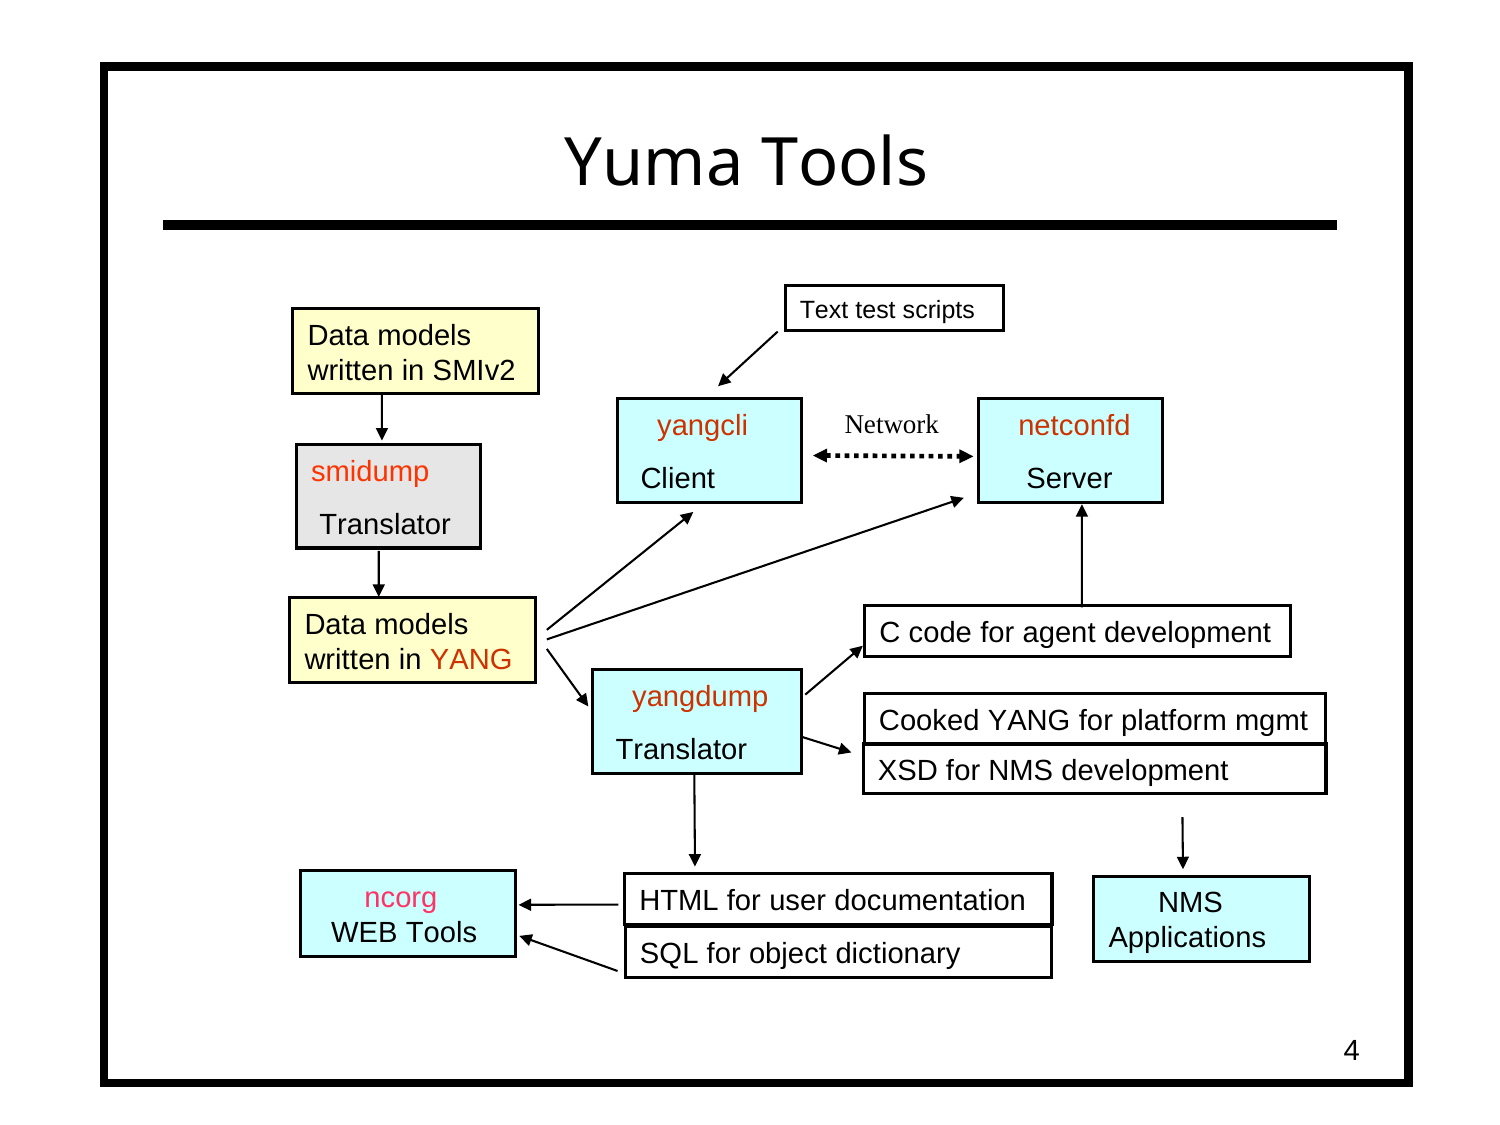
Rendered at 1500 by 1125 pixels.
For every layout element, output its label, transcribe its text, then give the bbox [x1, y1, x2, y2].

text_box C code for agent development [864, 605, 1291, 657]
text_box XSD for NMS development [863, 743, 1327, 794]
text_box SQL for object dictionary [625, 926, 1052, 978]
text_box Data models written in SMIv2 [292, 308, 539, 394]
text_box NMS Applications [1093, 876, 1310, 962]
text_box Text test scripts [785, 285, 1004, 331]
text_box Data models written in YANG [289, 597, 536, 683]
text_box netconfd Server [978, 398, 1163, 503]
text_box smidump Translator [296, 444, 481, 549]
text_box ncorg WEB Tools [300, 870, 516, 957]
text_box yangdump Translator [592, 669, 802, 774]
text_box yangcli Client [617, 398, 802, 503]
text_box Network [829, 398, 954, 444]
title Yuma Tools [162, 59, 1332, 213]
text_box Cooked YANG for platform mgmt [864, 693, 1326, 745]
text_box HTML for user documentation [624, 873, 1053, 925]
